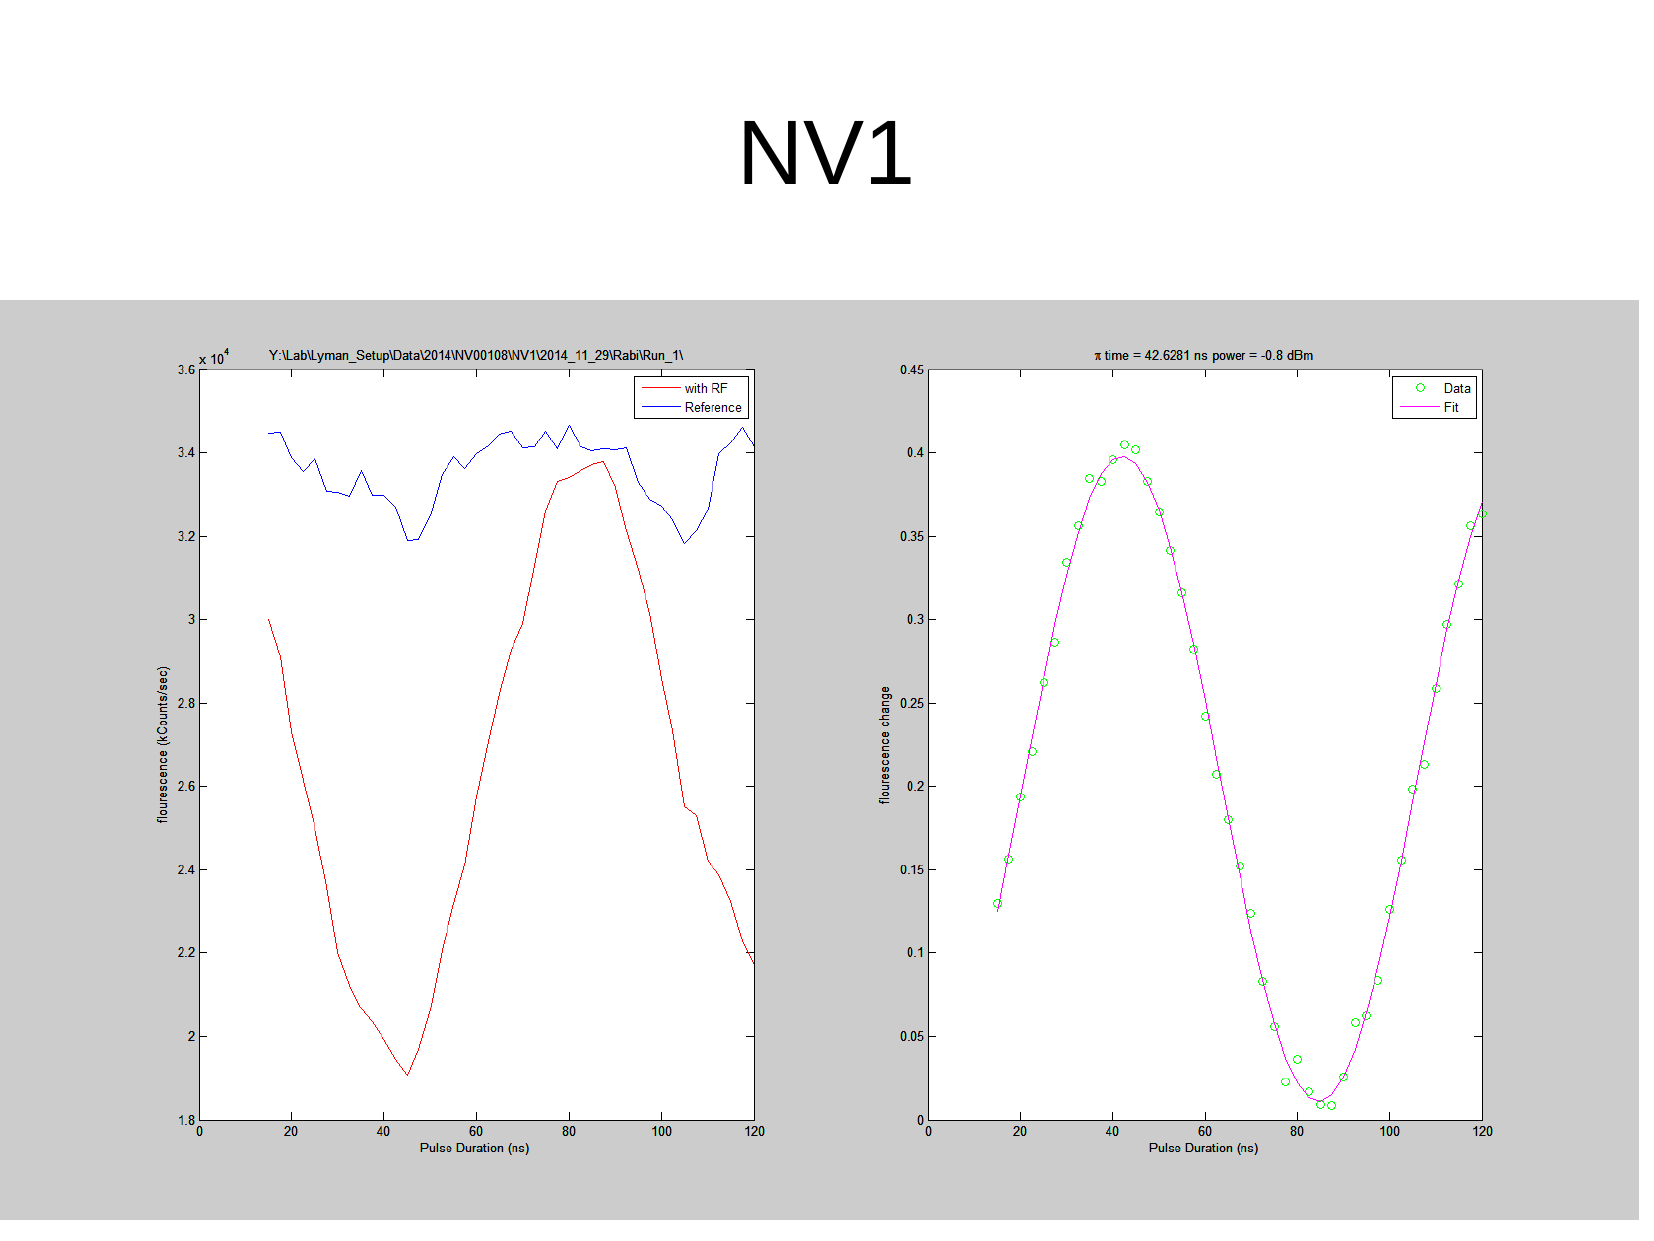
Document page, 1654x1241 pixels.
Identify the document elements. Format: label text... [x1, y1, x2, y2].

title NV1 [82, 49, 1571, 257]
picture [0, 299, 1639, 1220]
